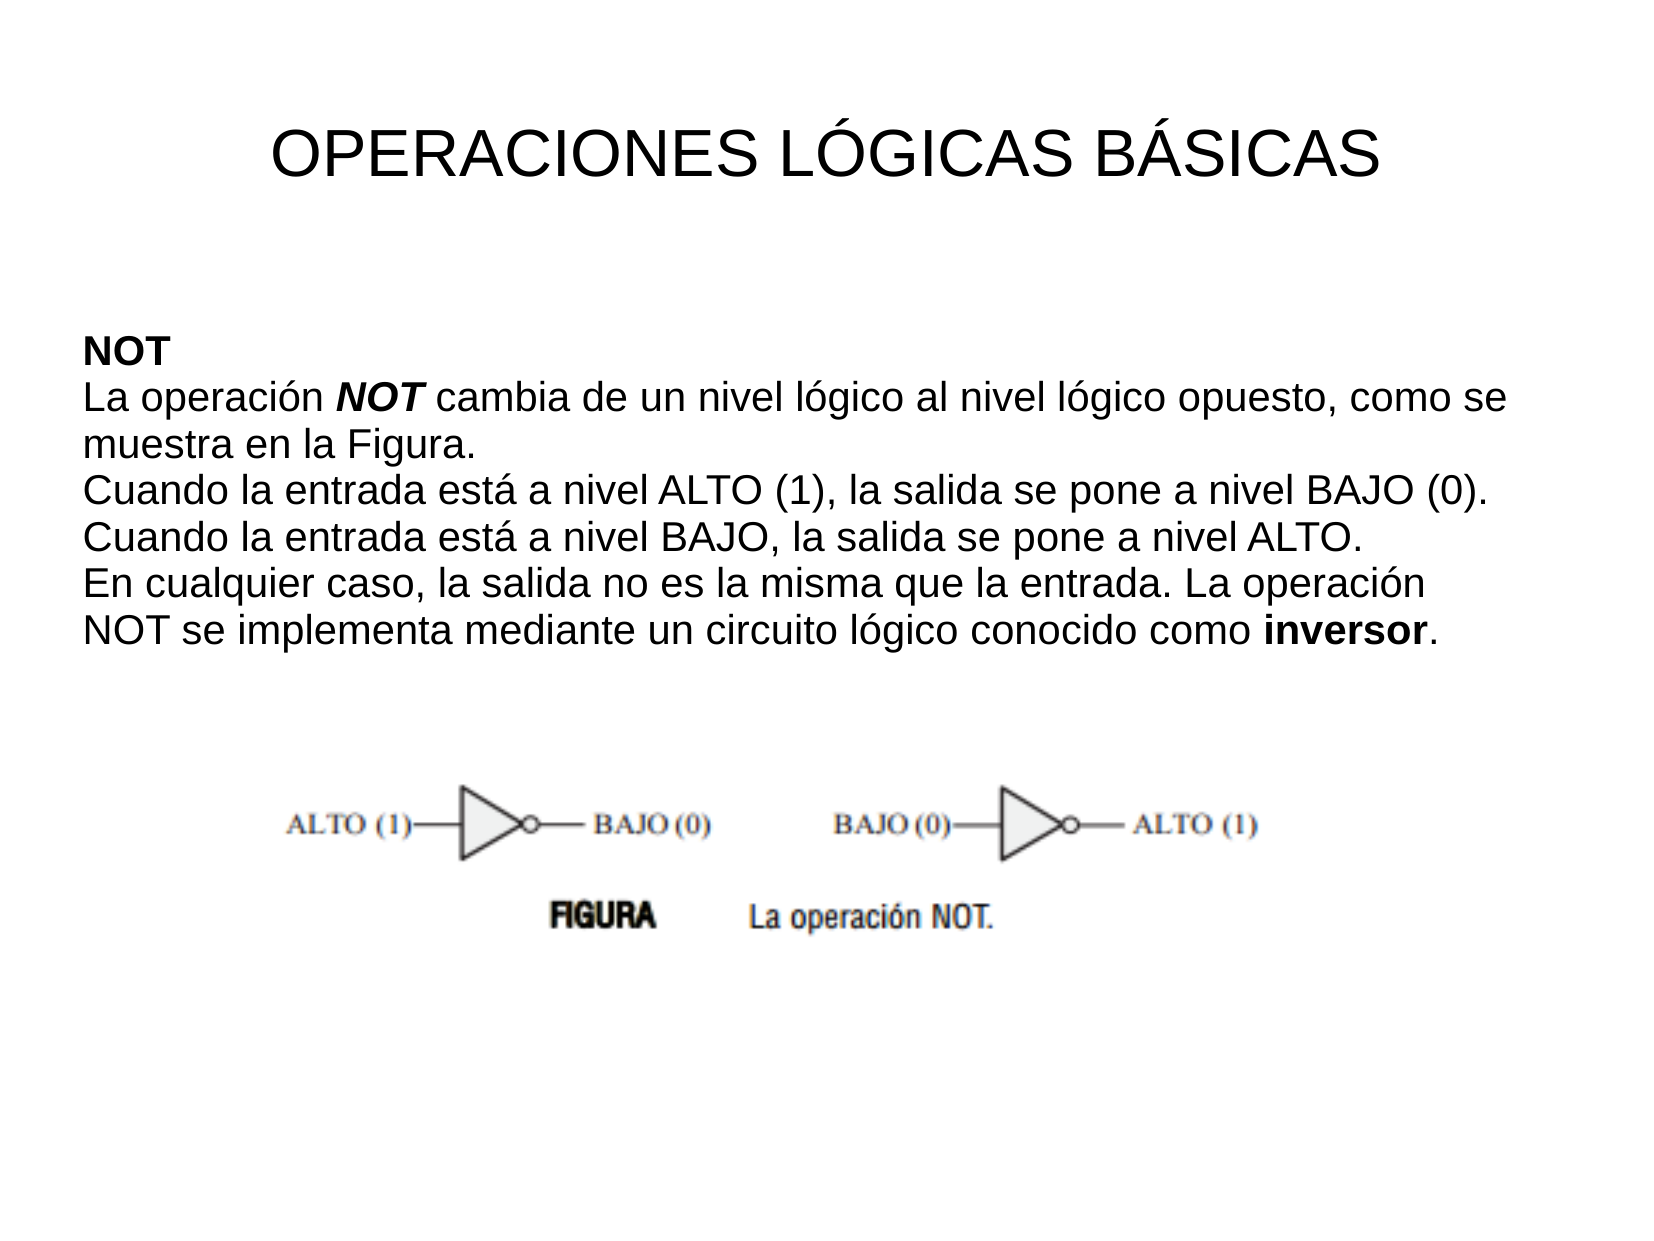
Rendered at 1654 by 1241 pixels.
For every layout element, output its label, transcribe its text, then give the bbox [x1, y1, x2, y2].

title OPERACIONES LÓGICAS BÁSICAS [82, 49, 1571, 257]
picture [265, 767, 1329, 975]
subtitle NOT La operación NOT cambia de un nivel lógico al nivel lógico opuesto, como se muestra en la Figura. Cuando la entrada está a nivel ALTO (1), la salida se pone a nivel BAJO (0). Cuando la entrada está a nivel BAJO, la salida se pone a nivel ALTO. En cualquier caso, la salida no es la misma que la entrada. La operación NOT se implementa mediante un circuito lógico conocido como inversor. [82, 290, 1571, 1109]
